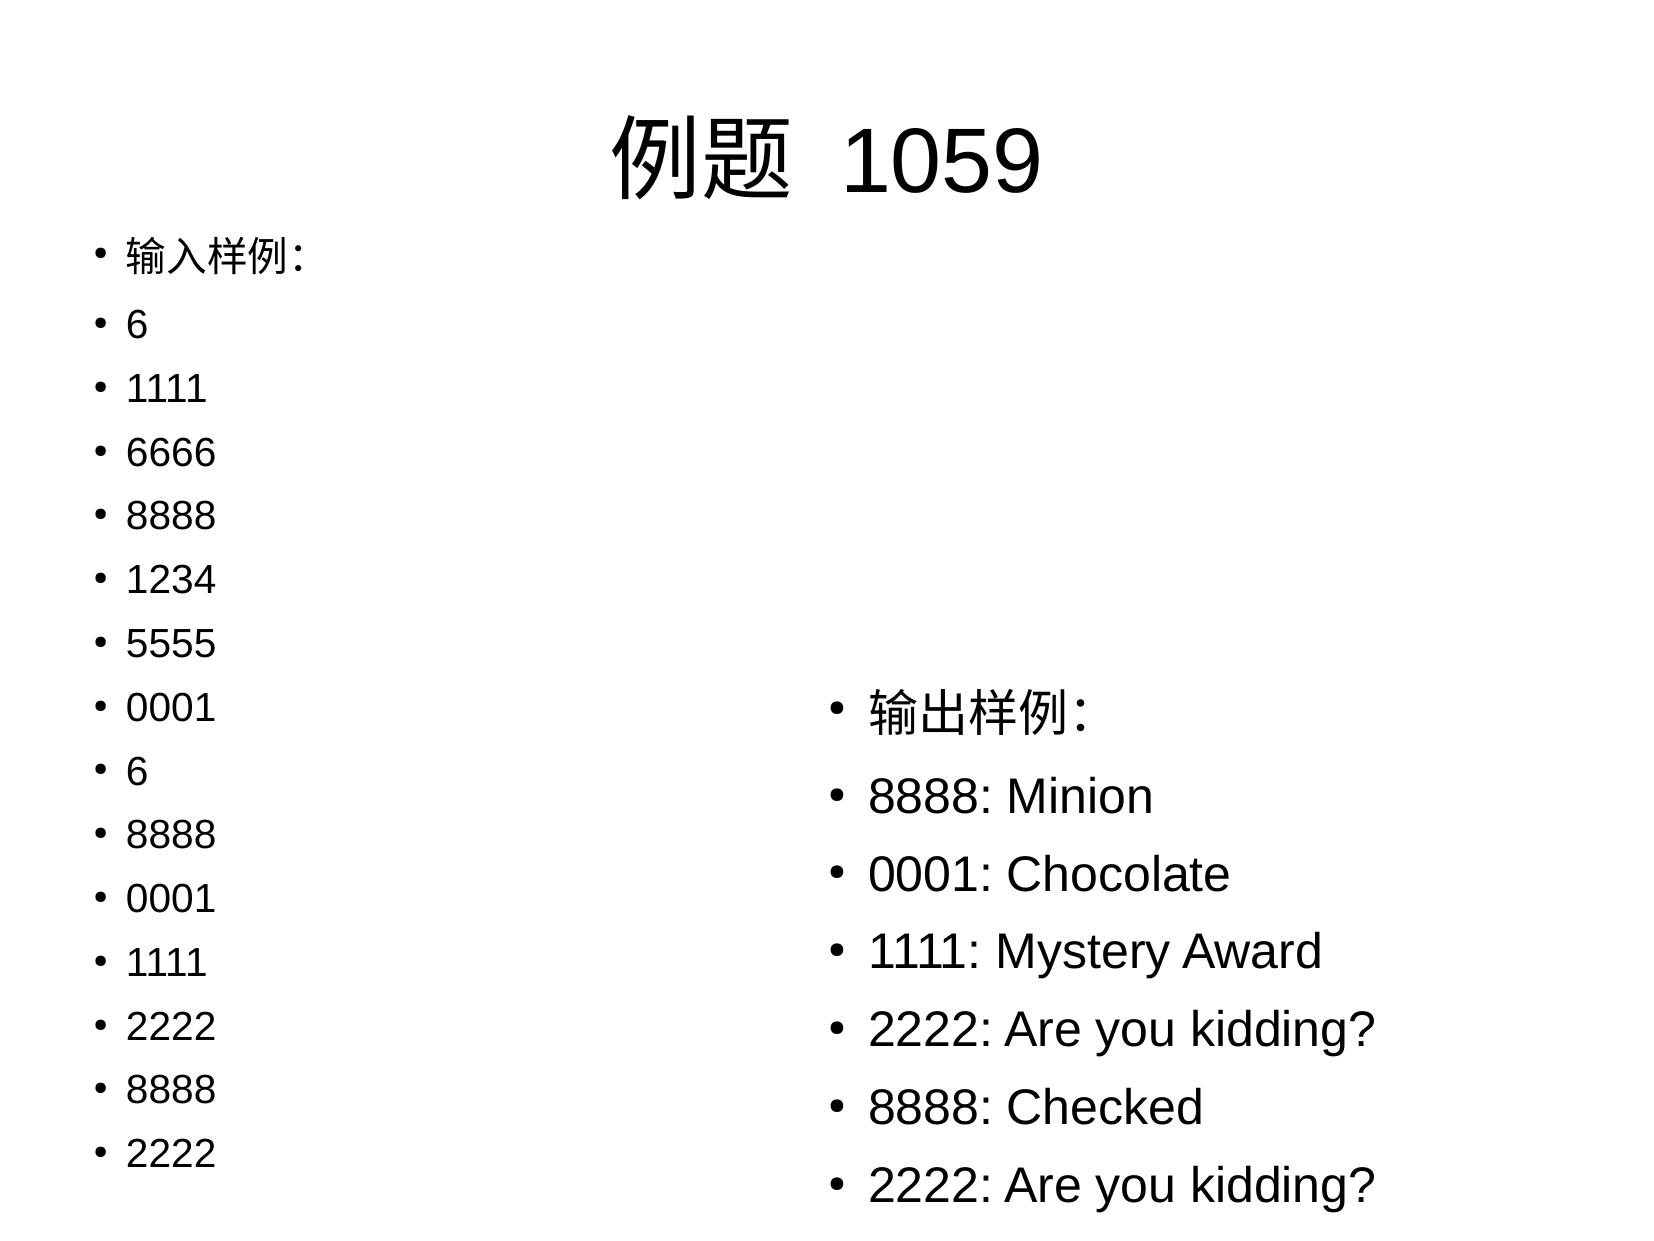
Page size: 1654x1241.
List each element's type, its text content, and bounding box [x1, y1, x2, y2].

list 输入样例： 6 1111 6666 8888 1234 5555 0001 6 8888 0001 1111 2222 8888 2222 [82, 224, 815, 1182]
list 输出样例： 8888: Minion 0001: Chocolate 1111: Mystery Award 2222: Are you kidding? 8888: Checked 2222: Are you kidding? [814, 673, 1548, 1217]
title 例题 1059 [82, 49, 1571, 257]
